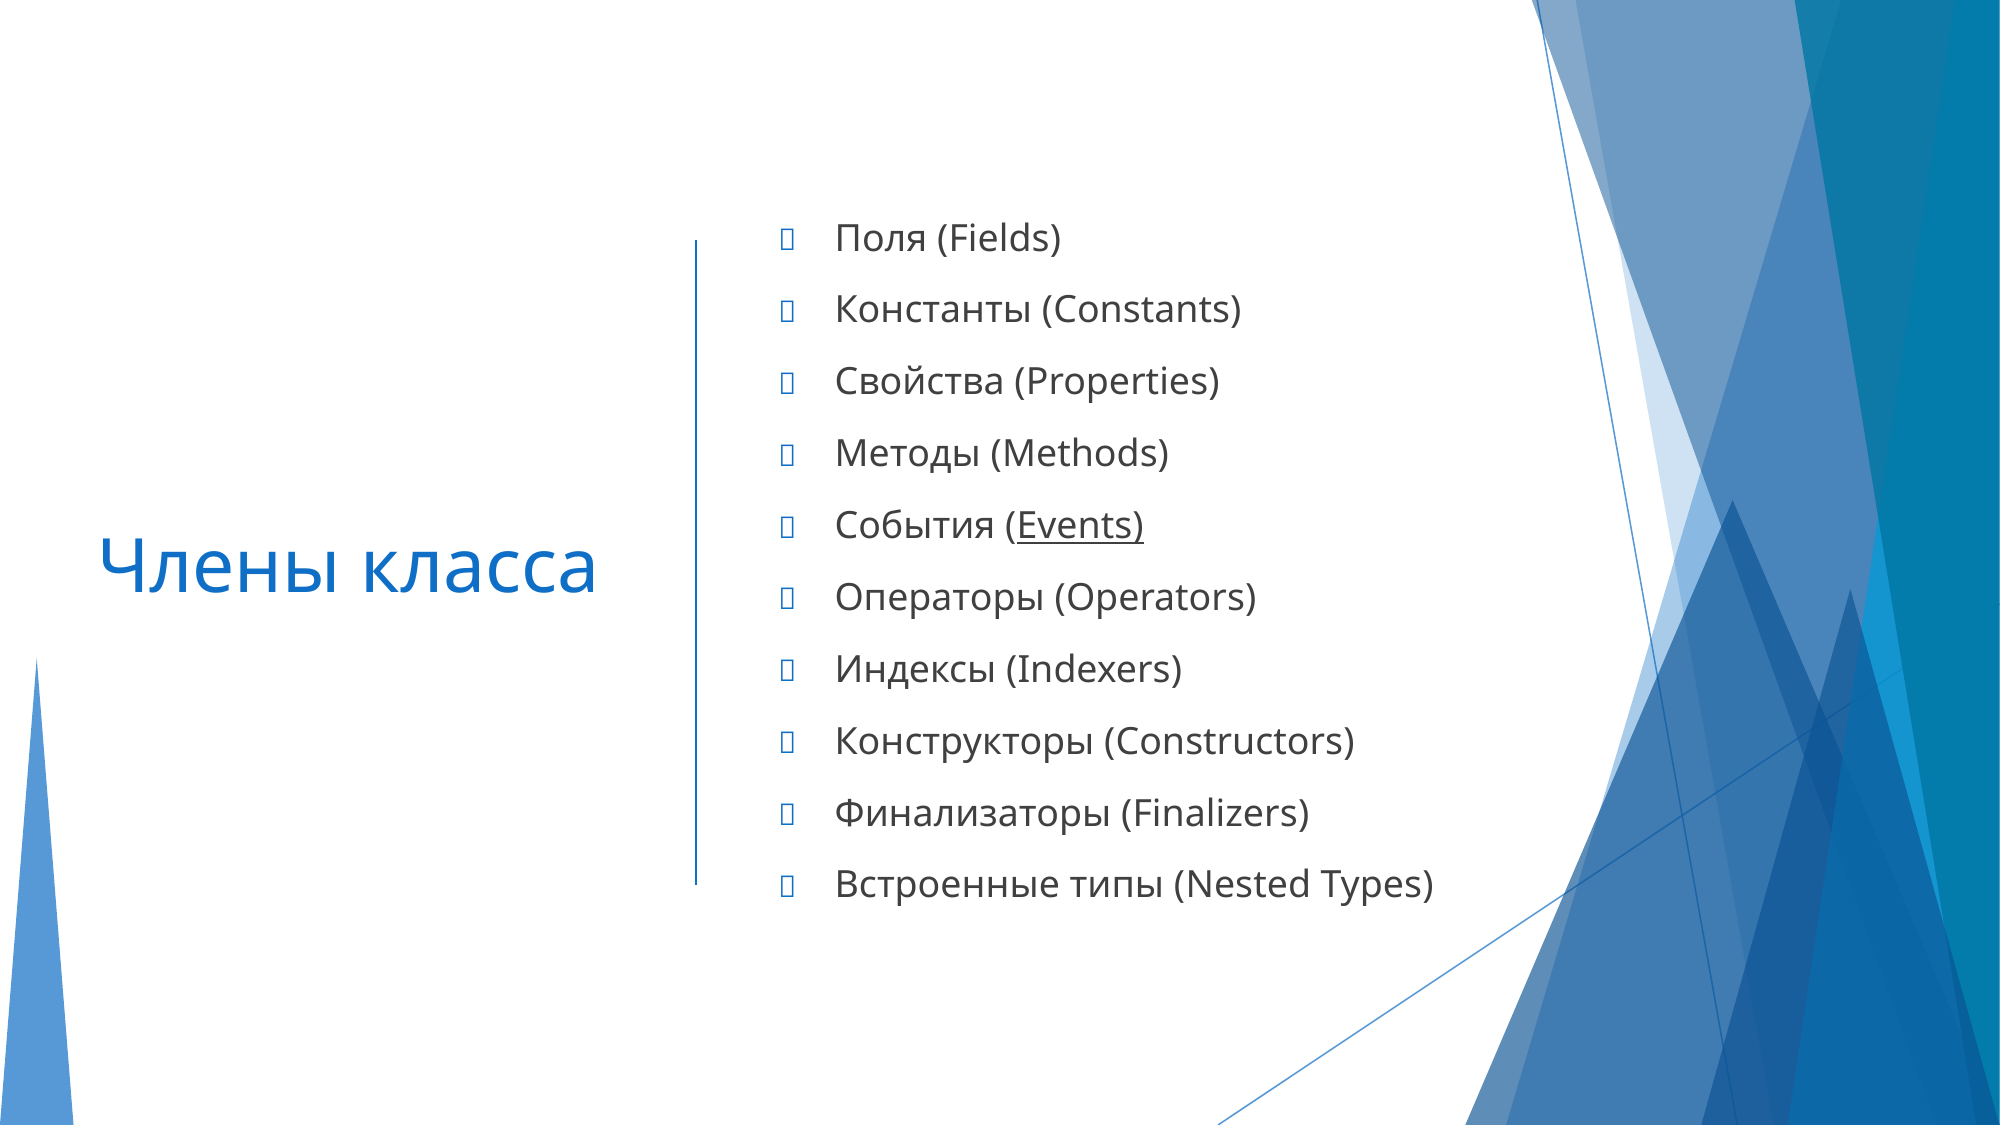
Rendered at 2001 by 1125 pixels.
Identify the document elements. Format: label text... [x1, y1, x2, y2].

list Поля (Fields) Константы (Constants) Свойства (Properties) Методы (Methods) События (Events) Операторы (Operators) Индексы (Indexers) Конструкторы (Constructors) Финализаторы (Finalizers) Встроенные типы (Nested Types) [763, 133, 1522, 991]
title Члены класса [82, 133, 658, 991]
